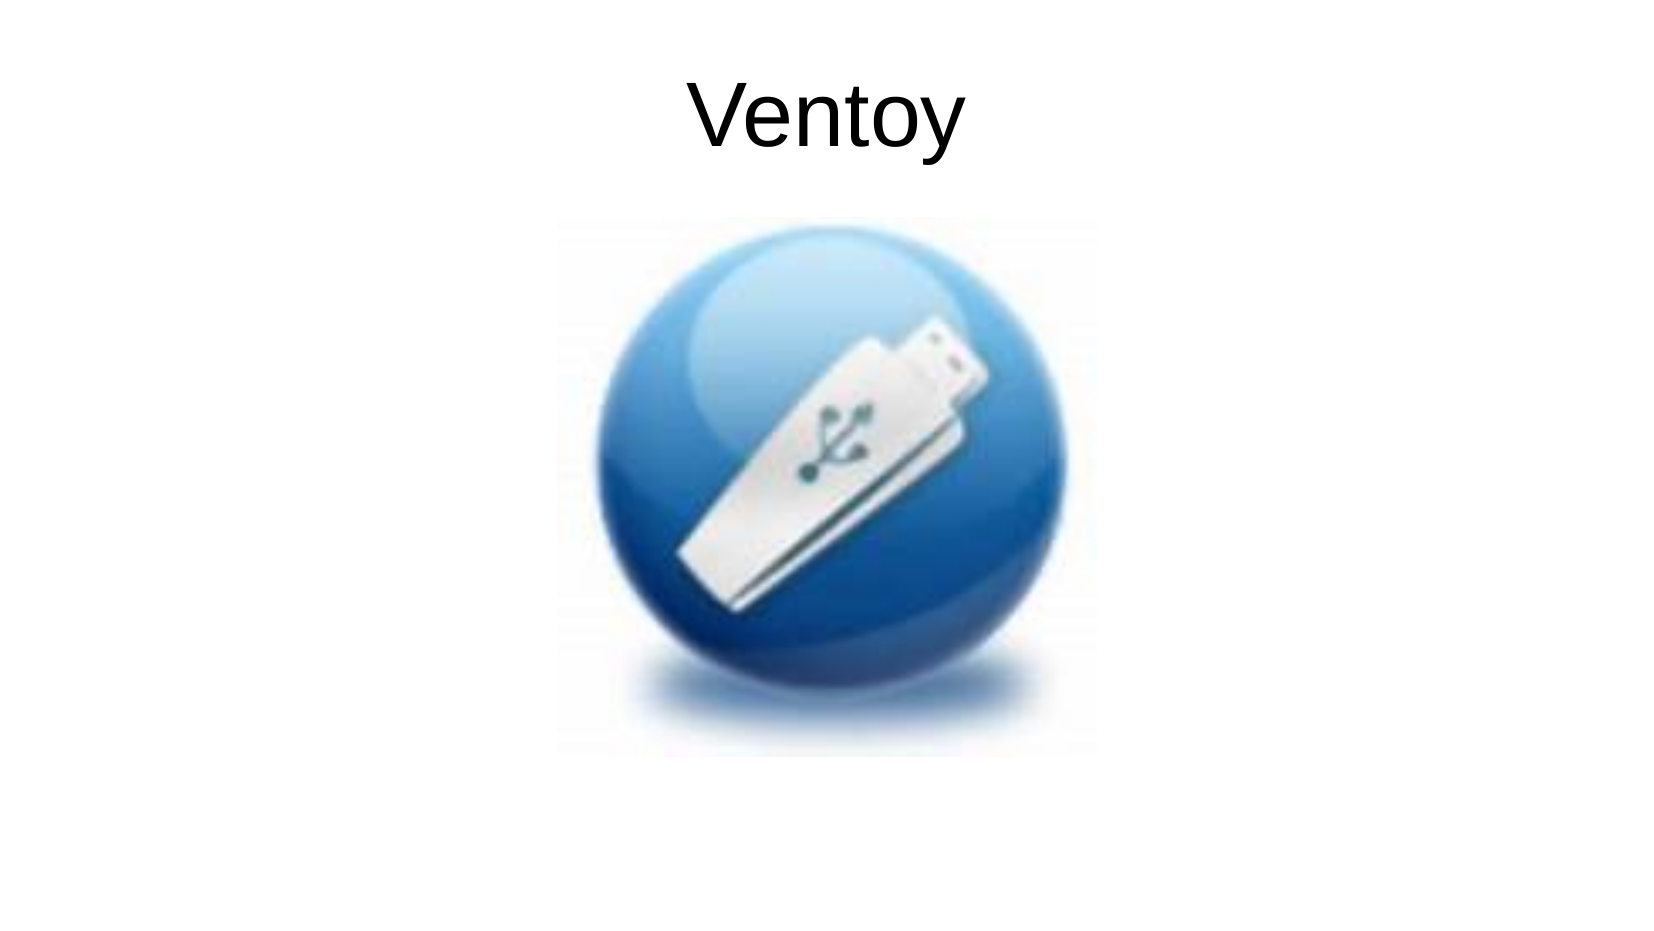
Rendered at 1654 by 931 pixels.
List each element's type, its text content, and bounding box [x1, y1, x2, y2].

title Ventoy [82, 37, 1571, 193]
picture [557, 217, 1097, 758]
